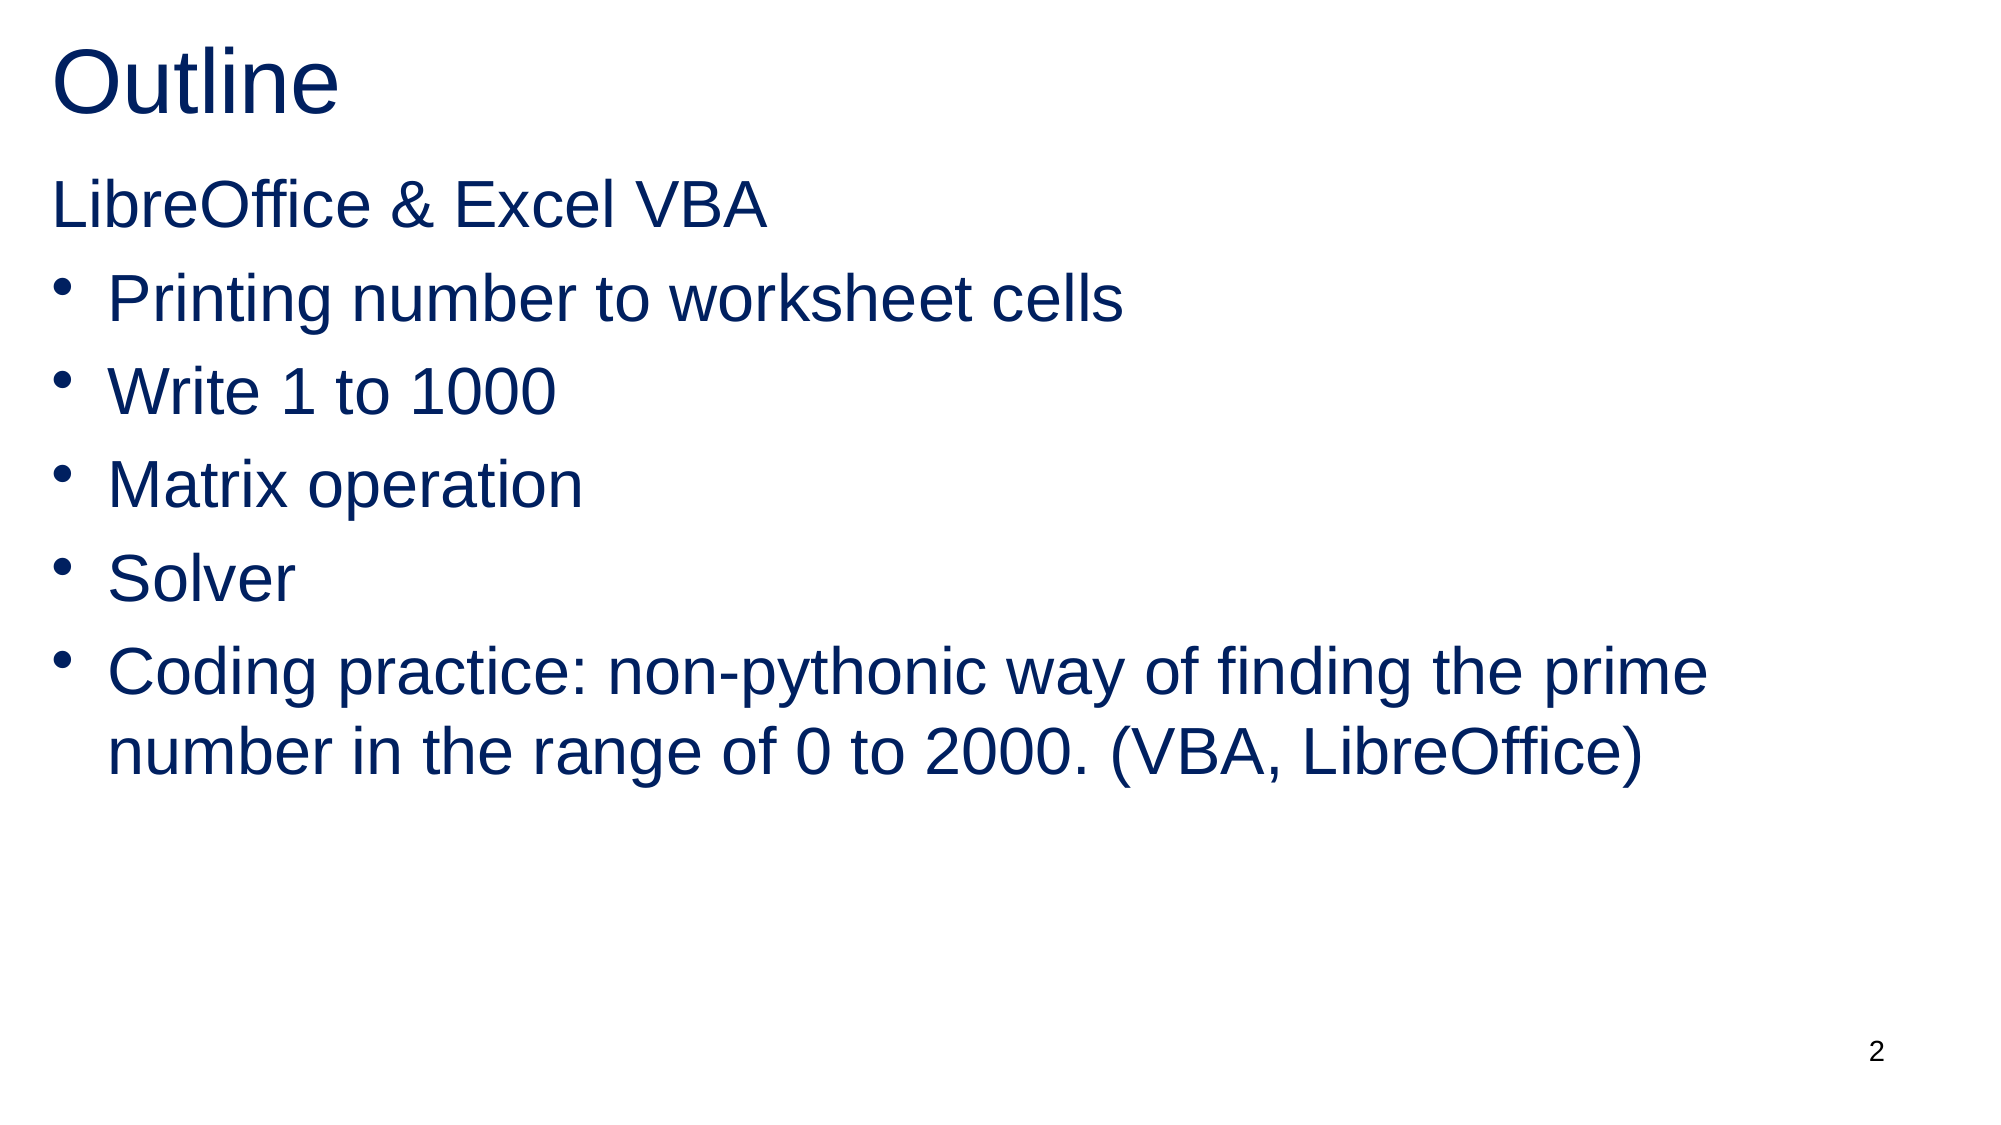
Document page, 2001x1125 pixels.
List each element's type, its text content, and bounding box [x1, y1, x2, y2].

list LibreOffice & Excel VBA Printing number to worksheet cells Write 1 to 1000 Matrix operation Solver Coding practice: non-pythonic way of finding the prime number in the range of 0 to 2000. (VBA, LibreOffice) [36, 153, 1970, 1005]
slide_number <number> [1433, 1024, 1900, 1103]
title Outline [36, 28, 1968, 126]
